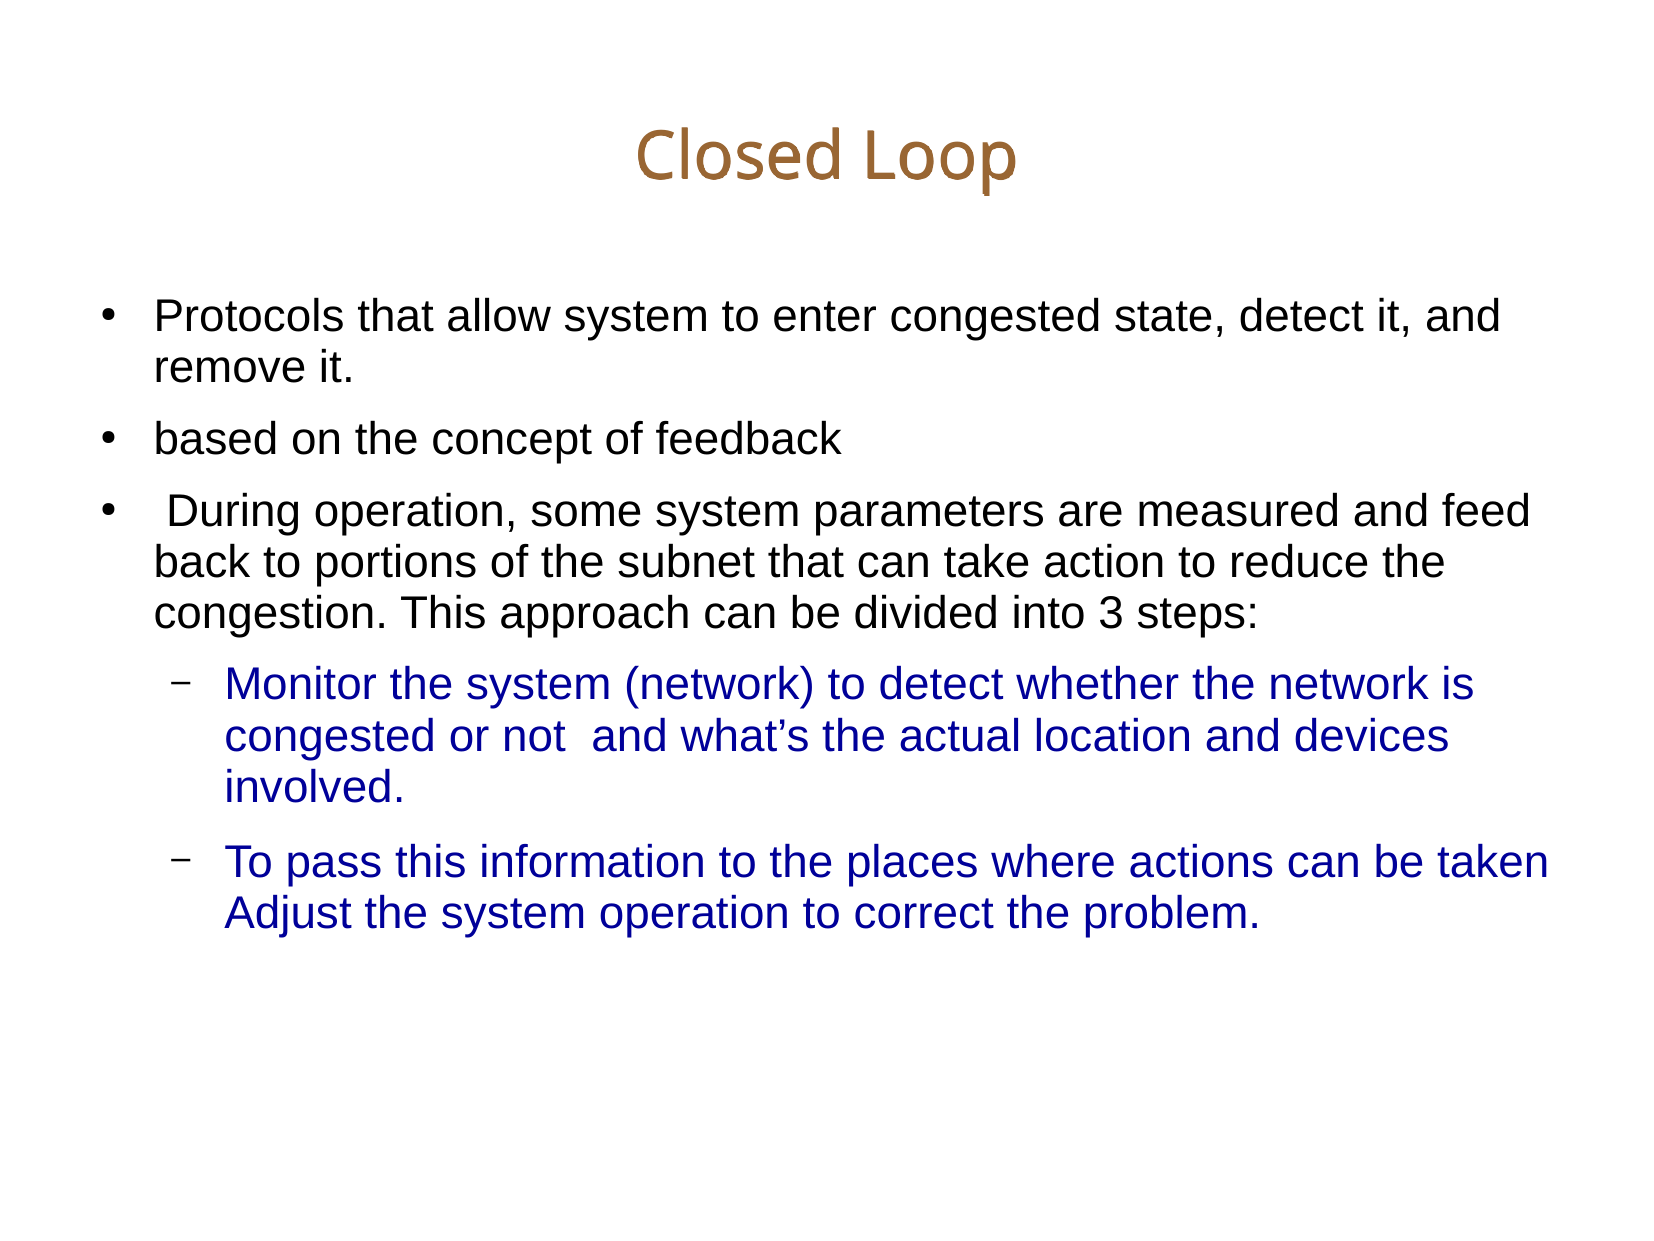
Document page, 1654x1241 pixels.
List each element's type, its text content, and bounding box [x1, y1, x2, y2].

list Protocols that allow system to enter congested state, detect it, and remove it. based on the concept of feedback During operation, some system parameters are measured and feed back to portions of the subnet that can take action to reduce the congestion. This approach can be divided into 3 steps: Monitor the system (network) to detect whether the network is congested or not and what’s the actual location and devices involved. To pass this information to the places where actions can be taken Adjust the system operation to correct the problem. [82, 290, 1571, 1010]
title Closed Loop [82, 49, 1571, 257]
